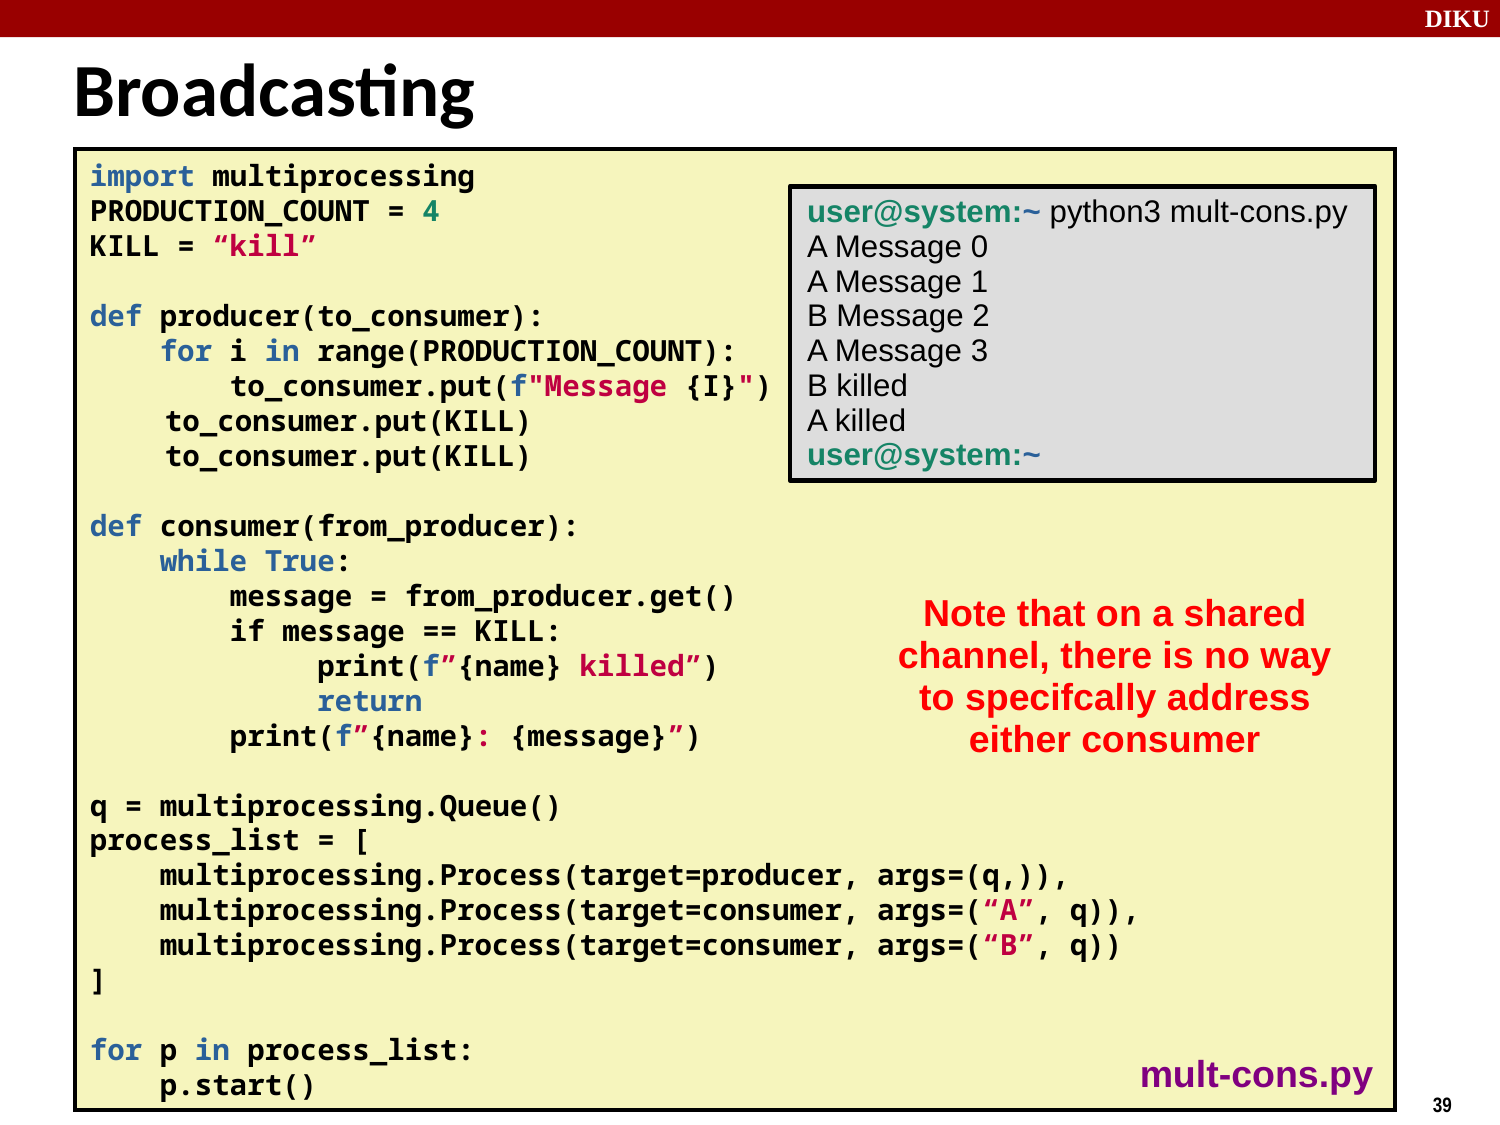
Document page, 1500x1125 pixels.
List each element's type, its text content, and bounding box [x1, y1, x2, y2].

text_box Broadcasting [58, 24, 1304, 149]
text_box mult-cons.py [1125, 1045, 1396, 1106]
text_box import multiprocessing PRODUCTION_COUNT = 4 KILL = “kill” def producer(to_consumer): for i in range(PRODUCTION_COUNT): to_consumer.put(f"Message {I}") to_consumer.put(KILL) to_consumer.put(KILL) def consumer(from_producer): while True: message = from_producer.get() if message == KILL: print(f”{name} killed”) return print(f”{name}: {message}”) q = multiprocessing.Queue() process_list = [ multiprocessing.Process(target=producer, args=(q,)), multiprocessing.Process(target=consumer, args=(“A”, q)), multiprocessing.Process(target=consumer, args=(“B”, q)) ] for p in process_list: p.start() [75, 148, 1396, 1110]
text_box user@system:~ python3 mult-cons.py A Message 0 A Message 1 B Message 2 A Message 3 B killed A killed user@system:~ [790, 186, 1376, 481]
text_box Note that on a shared channel, there is no way to specifcally address either consumer [867, 585, 1363, 769]
